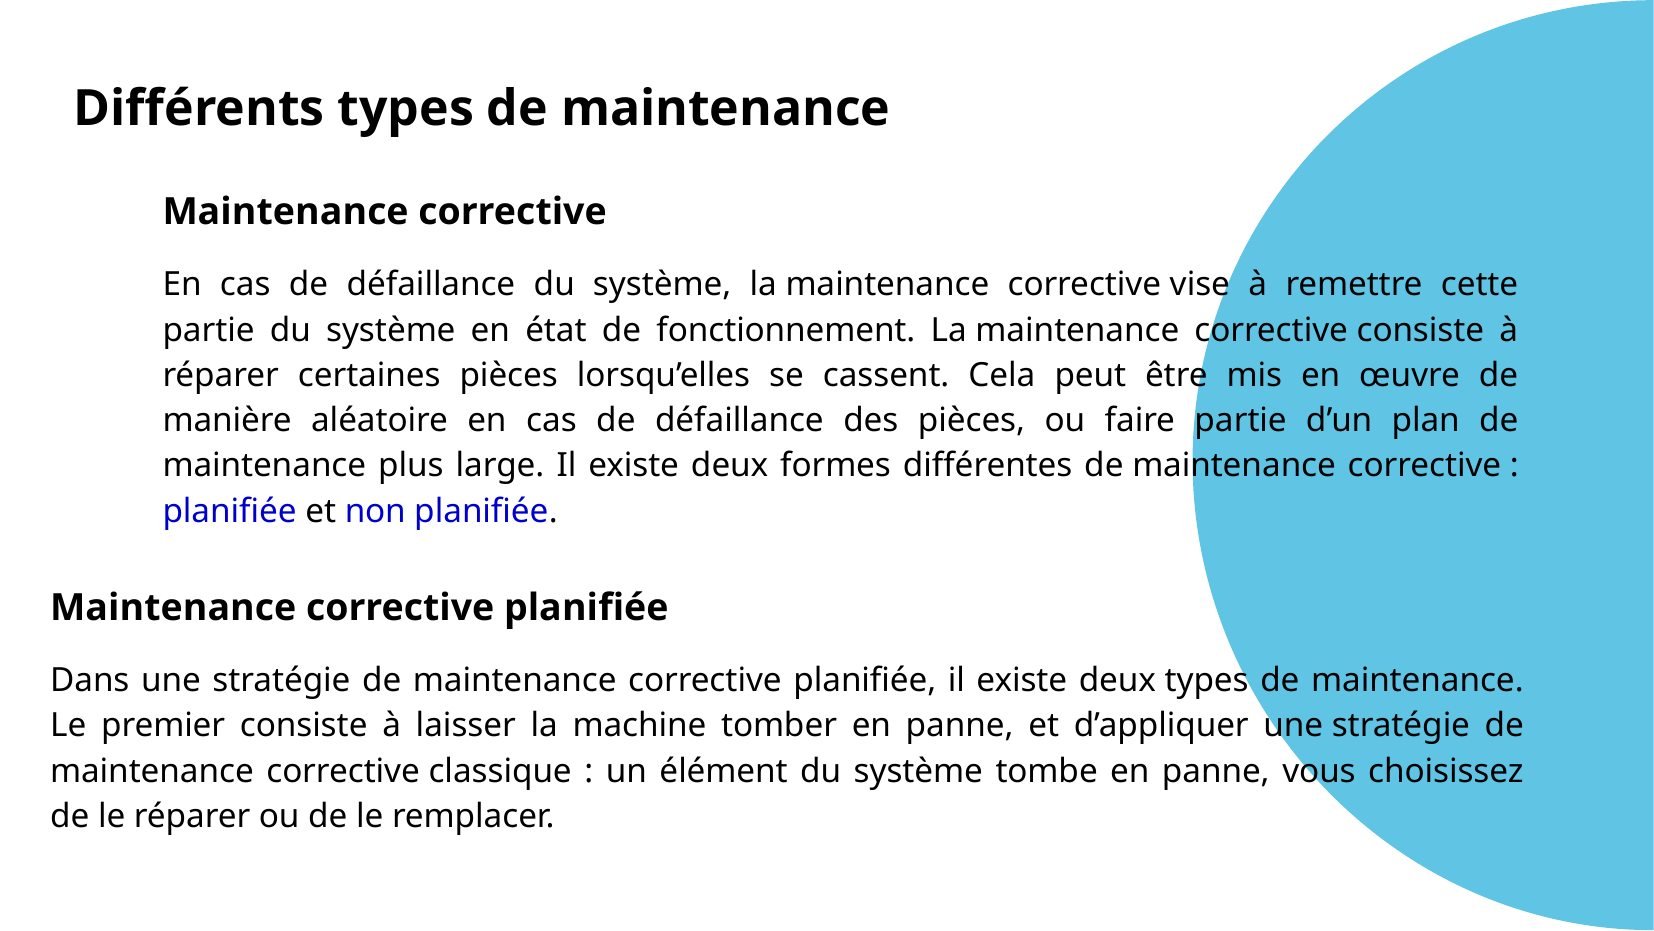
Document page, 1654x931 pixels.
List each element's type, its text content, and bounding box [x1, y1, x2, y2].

text_box Différents types de maintenance [59, 65, 916, 178]
text_box Maintenance corrective planifiée Dans une stratégie de maintenance corrective planifiée, il existe deux types de maintenance. Le premier consiste à laisser la machine tomber en panne, et d’appliquer une stratégie de maintenance corrective classique : un élément du système tombe en panne, vous choisissez de le réparer ou de le remplacer. [35, 572, 1542, 869]
text_box Maintenance corrective En cas de défaillance du système, la maintenance corrective vise à remettre cette partie du système en état de fonctionnement. La maintenance corrective consiste à réparer certaines pièces lorsqu’elles se cassent. Cela peut être mis en œuvre de manière aléatoire en cas de défaillance des pièces, ou faire partie d’un plan de maintenance plus large. Il existe deux formes différentes de maintenance corrective : planifiée et non planifiée. [147, 177, 1536, 540]
